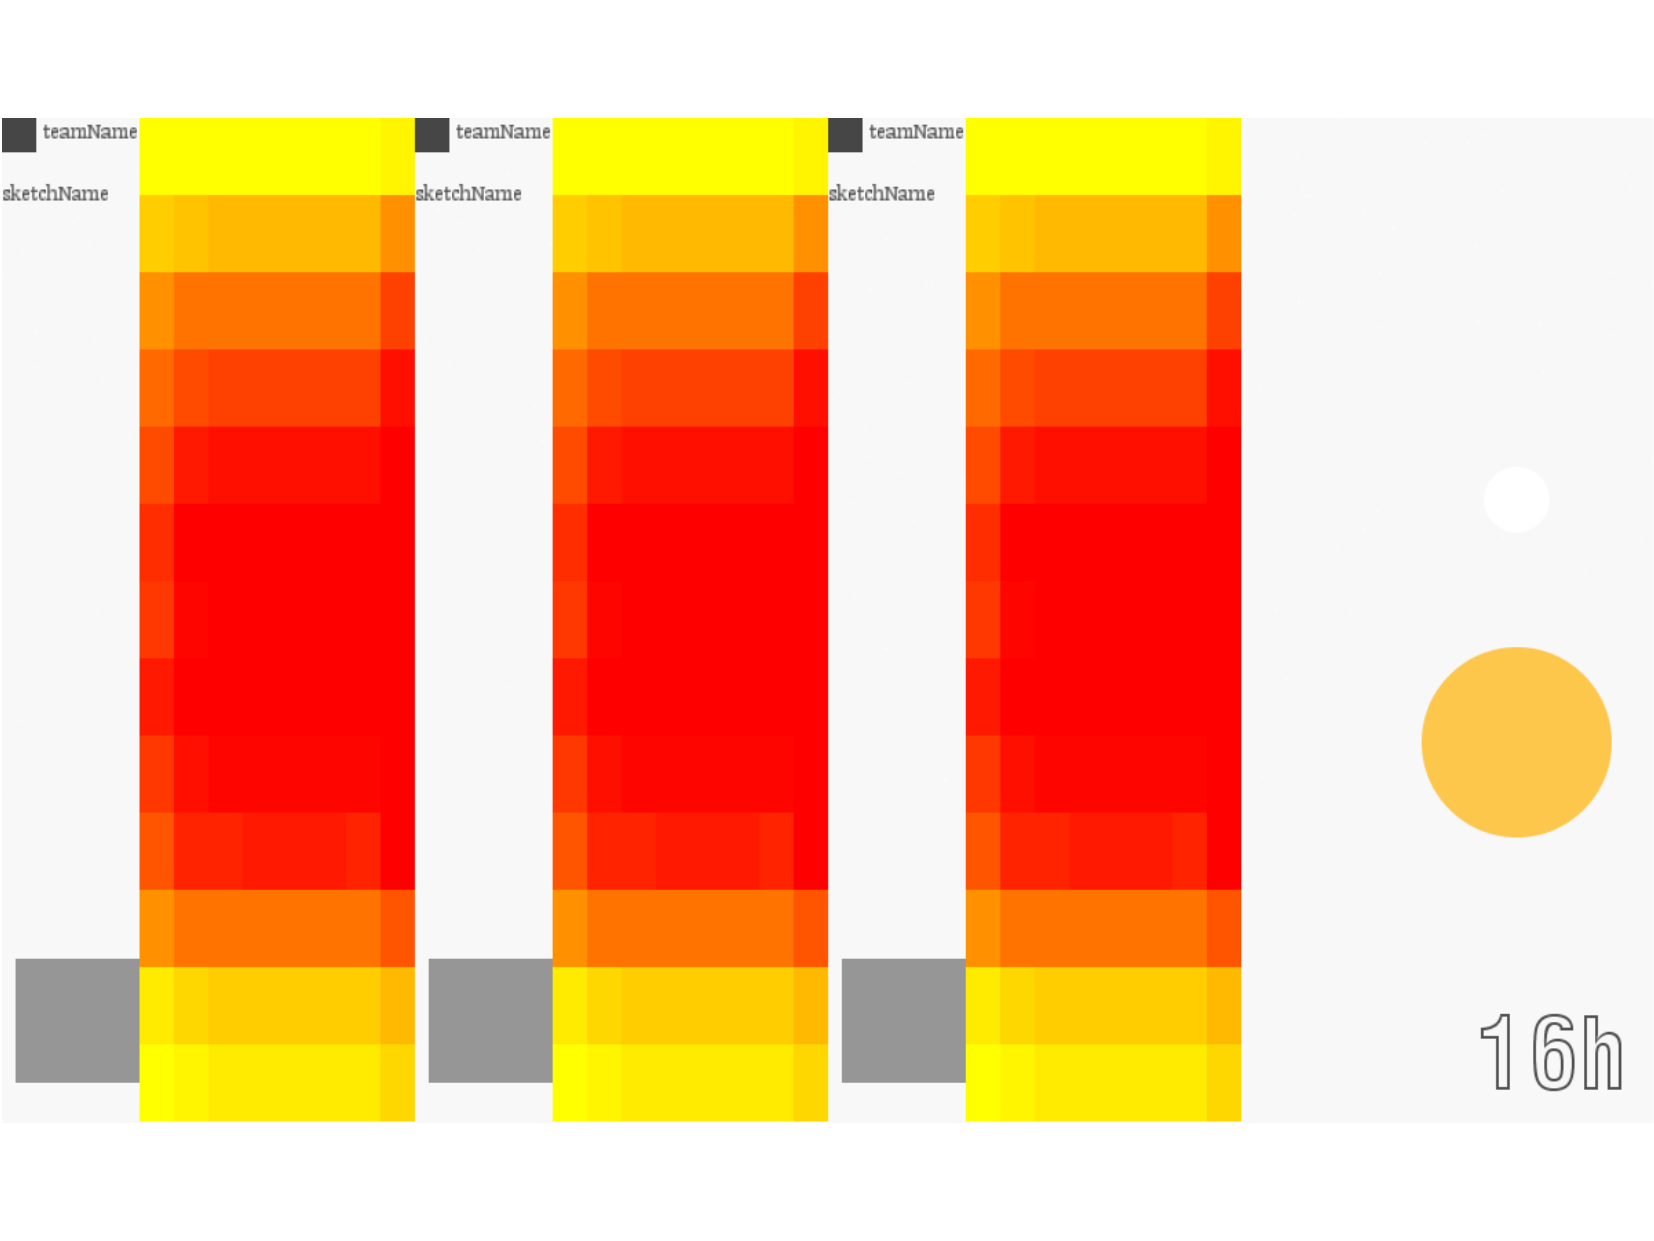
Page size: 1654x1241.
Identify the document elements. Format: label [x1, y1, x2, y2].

picture [2, 118, 1654, 1123]
